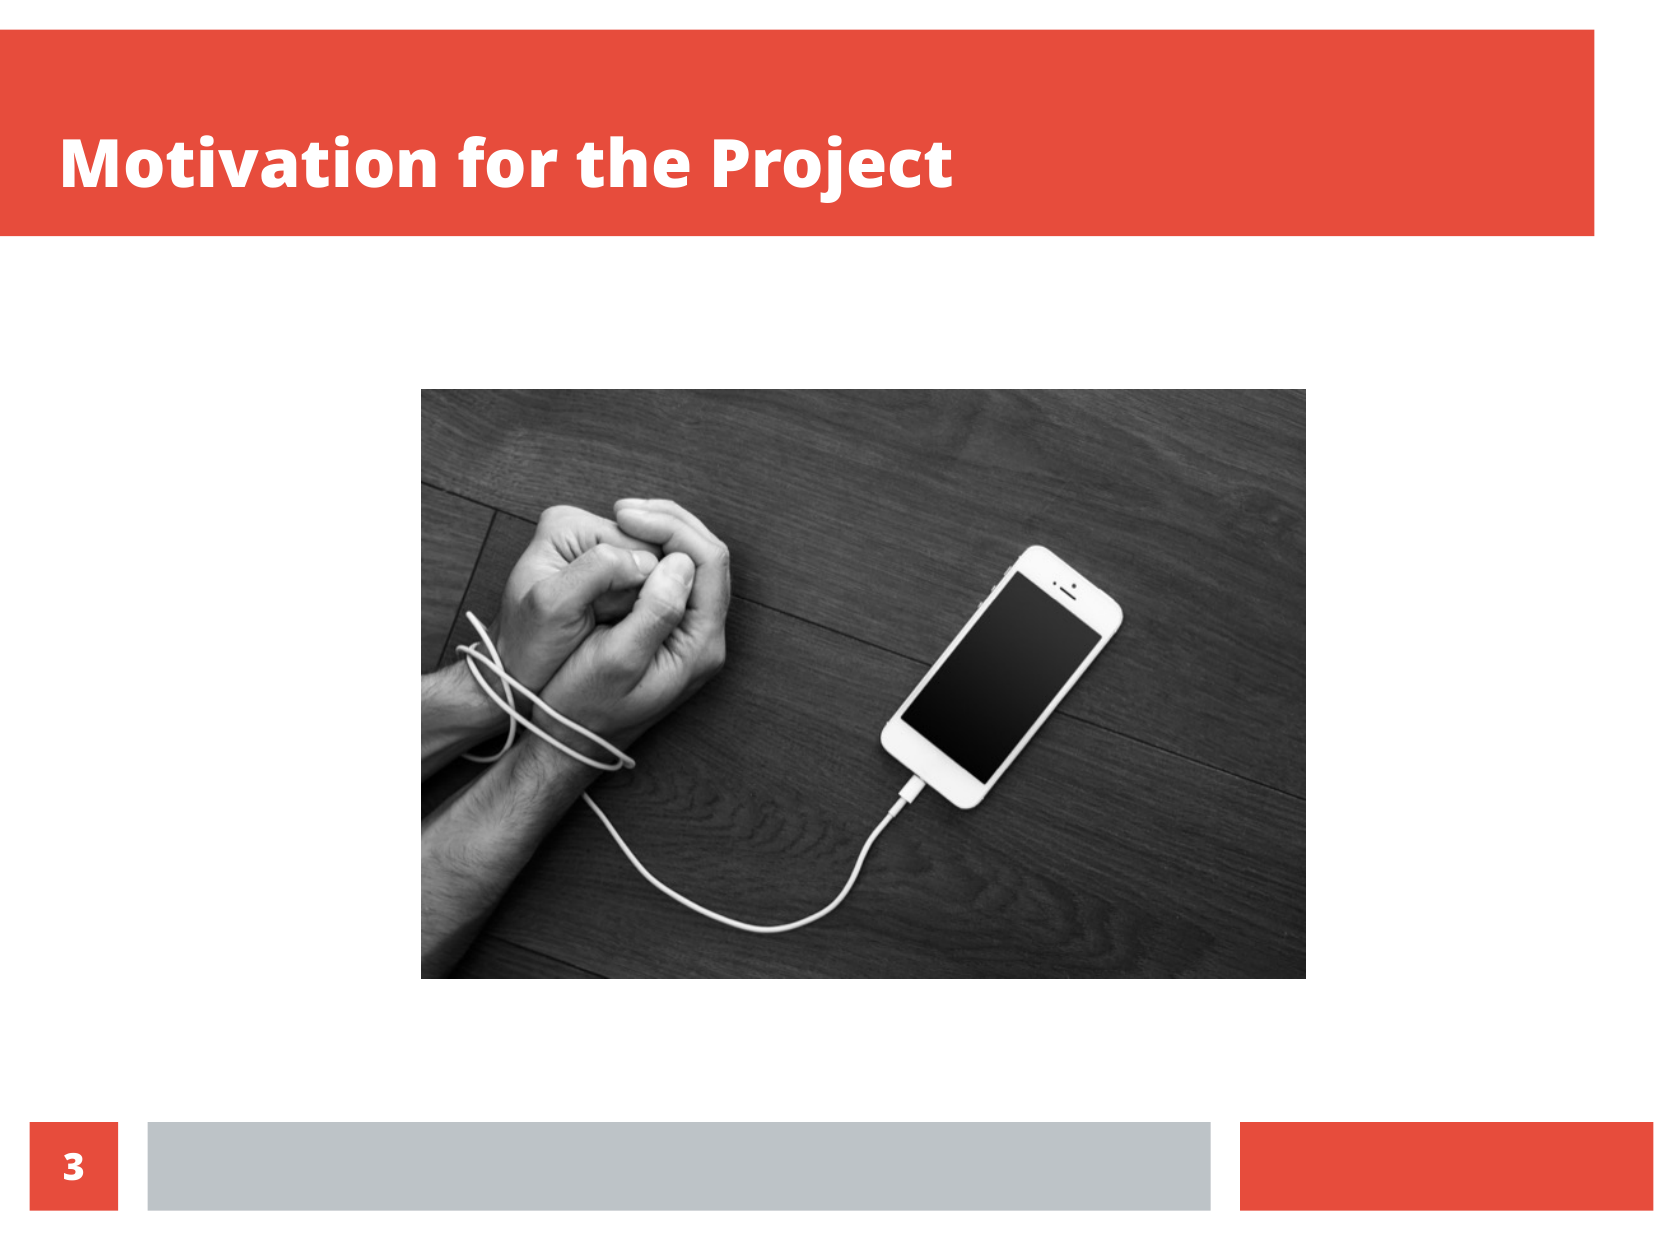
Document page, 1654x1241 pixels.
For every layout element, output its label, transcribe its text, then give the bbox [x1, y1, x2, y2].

title Motivation for the Project [59, 59, 1595, 207]
picture [421, 389, 1306, 979]
